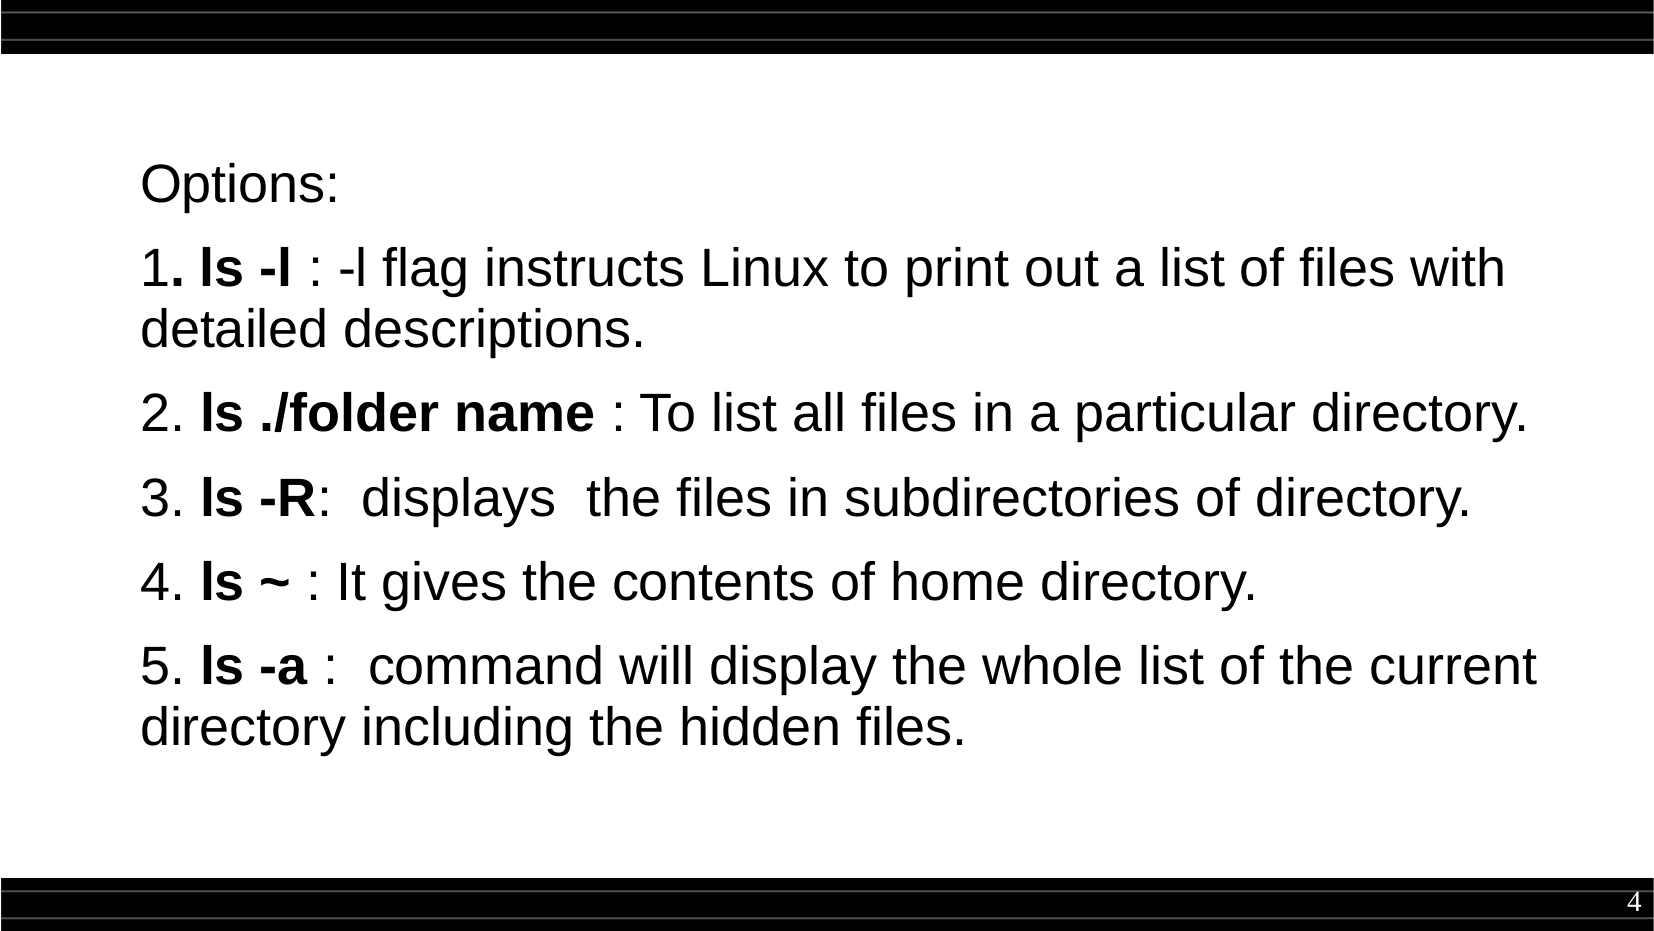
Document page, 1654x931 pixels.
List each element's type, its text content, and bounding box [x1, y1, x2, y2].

picture [1, 878, 1654, 931]
list Options: 1. ls -l : -l flag instructs Linux to print out a list of files with detailed descriptions. 2. ls ./folder name : To list all files in a particular directory. 3. ls -R: displays the files in subdirectories of directory. 4. ls ~ : It gives the contents of home directory. 5. ls -a : command will display the whole list of the current directory including the hidden files. [82, 153, 1571, 758]
picture [1, 0, 1654, 54]
